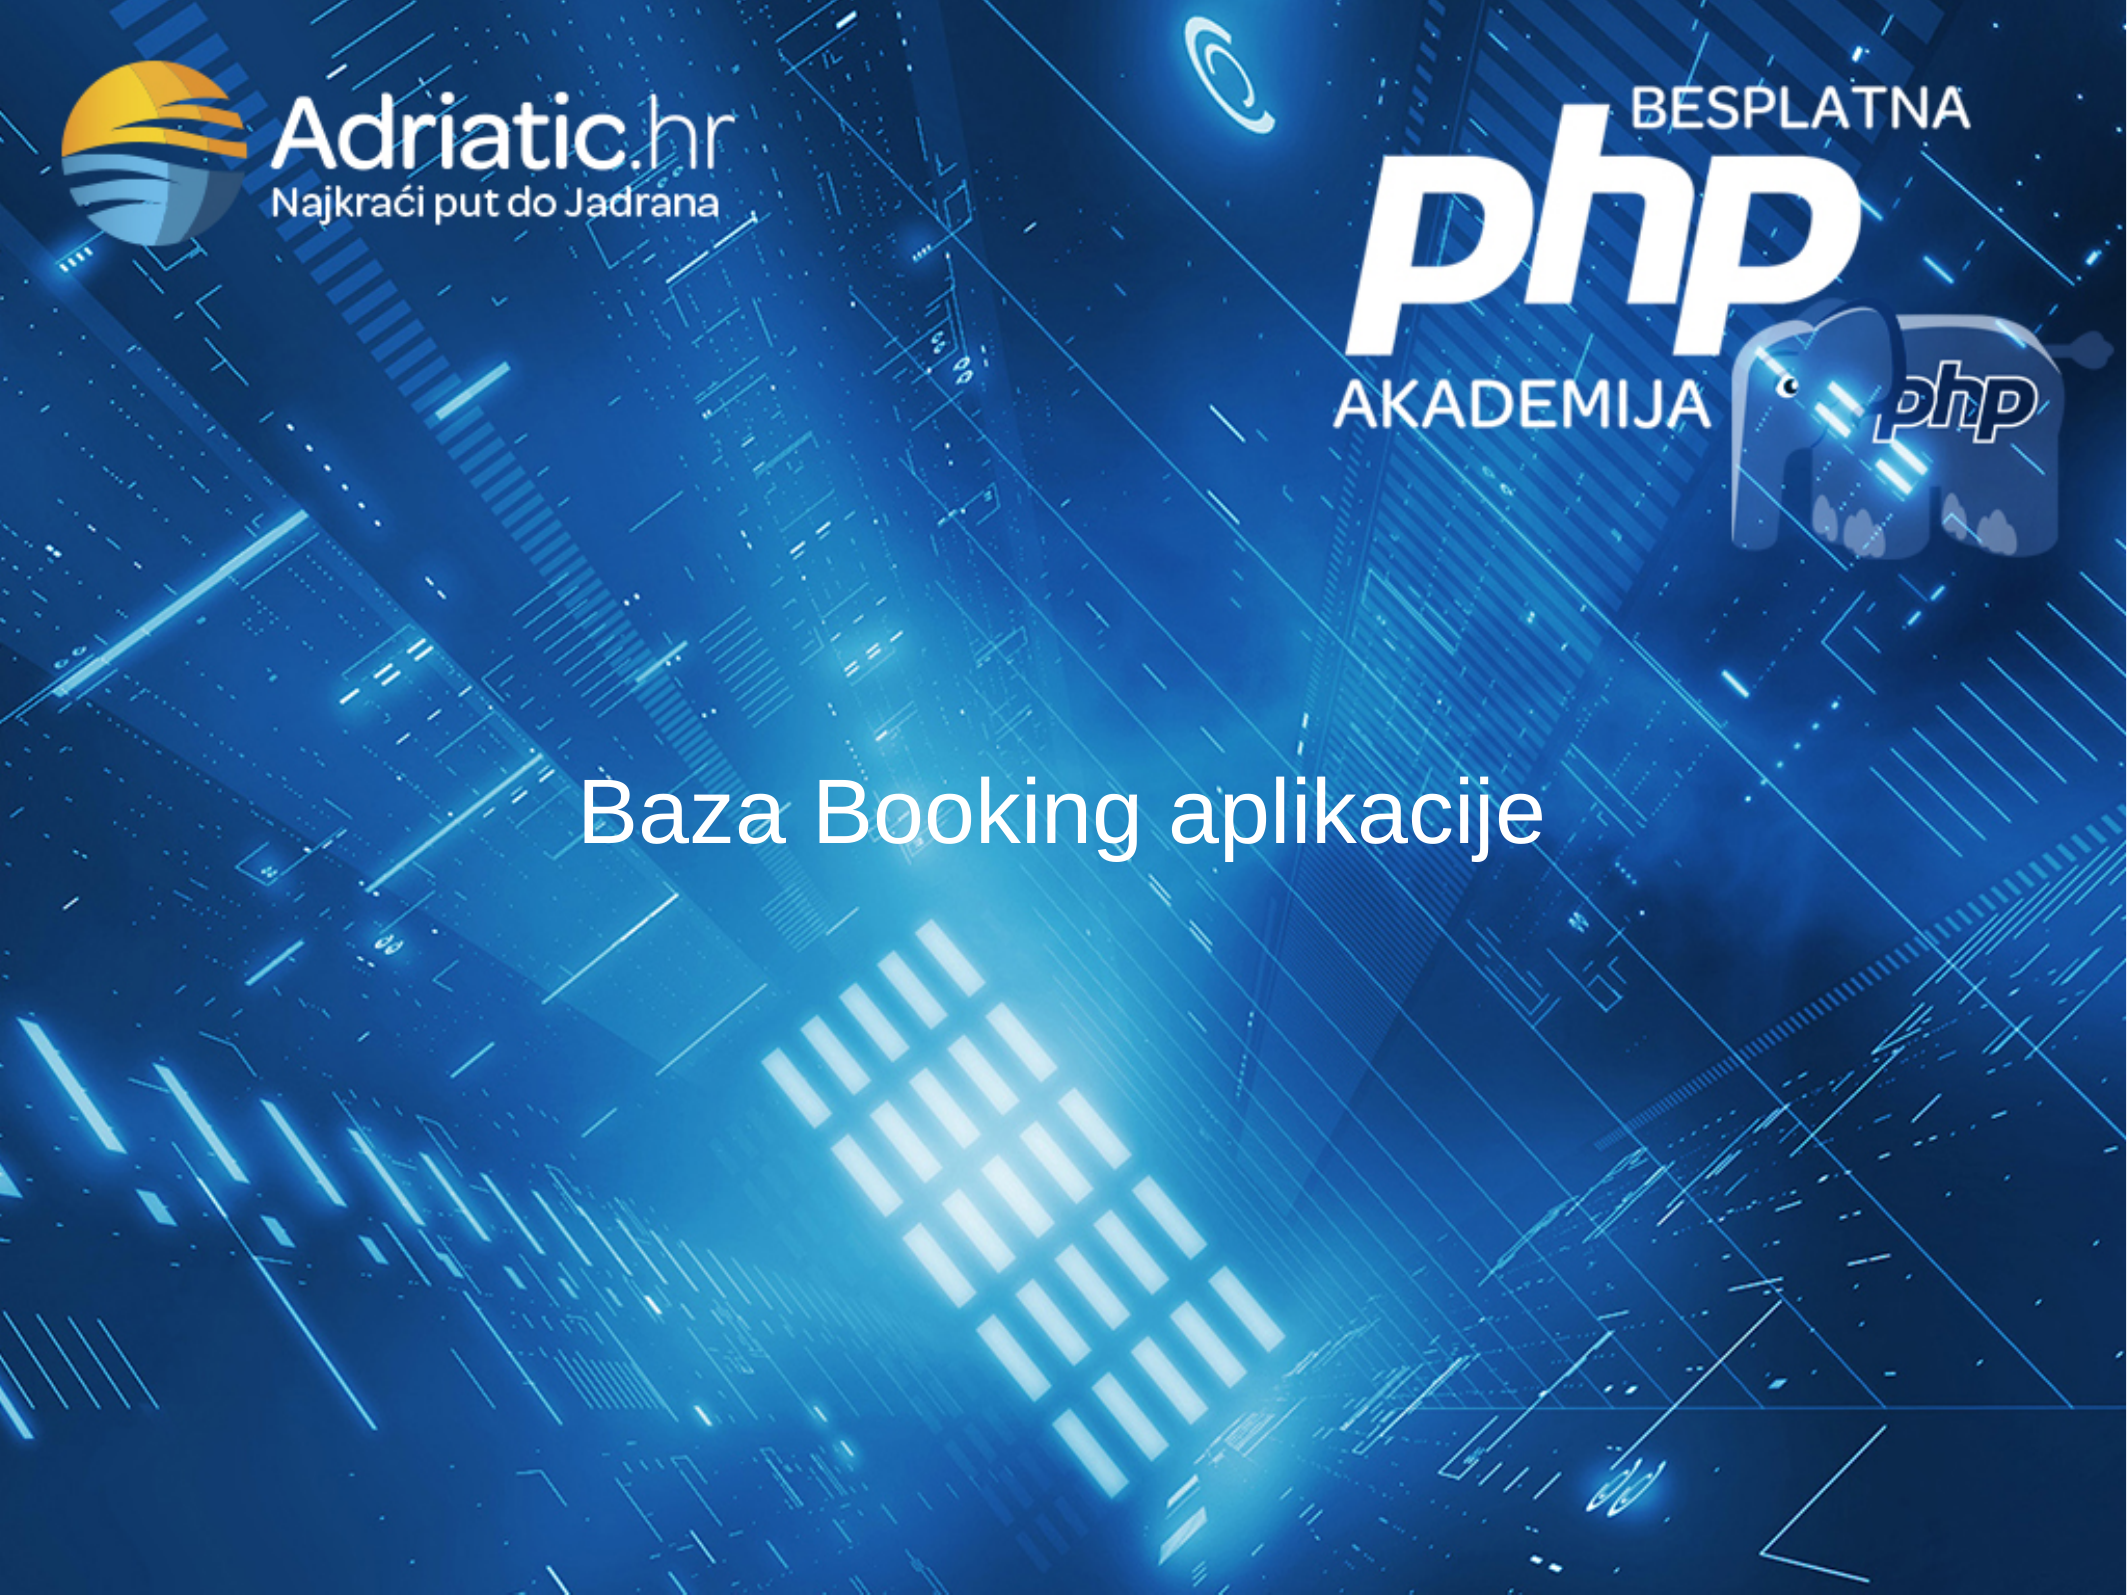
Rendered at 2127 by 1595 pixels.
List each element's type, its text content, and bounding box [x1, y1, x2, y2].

picture [0, 0, 2127, 1595]
title Baza Booking aplikacije [106, 678, 2020, 945]
